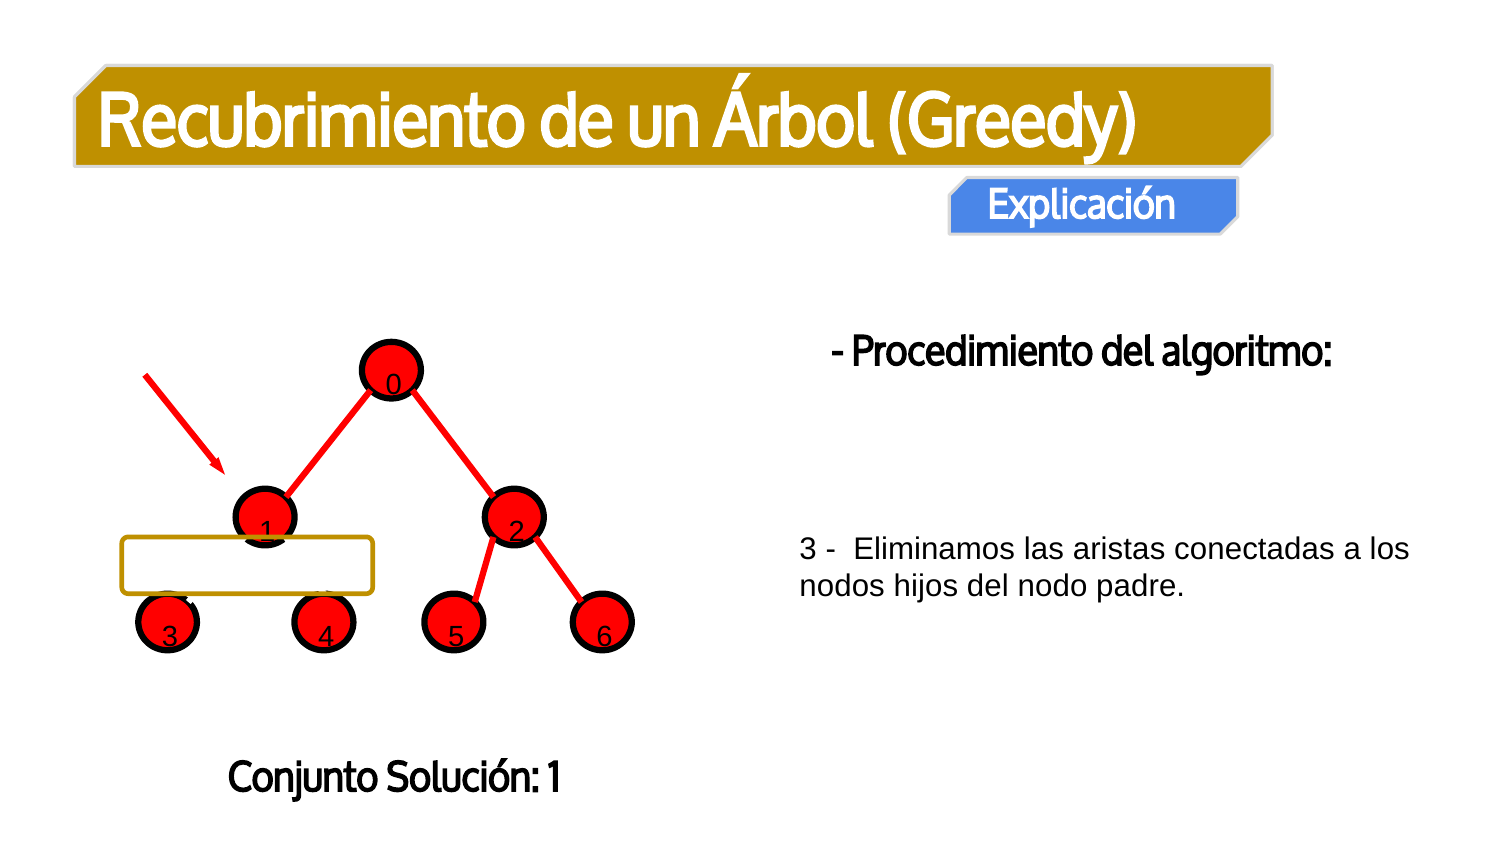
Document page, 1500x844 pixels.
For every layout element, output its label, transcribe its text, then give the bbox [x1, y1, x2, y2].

text_box 6 [572, 593, 632, 651]
text_box 0 [361, 341, 421, 399]
text_box [74, 65, 1273, 167]
text_box [252, 767, 294, 793]
text_box 4 [294, 597, 354, 651]
text_box [291, 768, 302, 802]
text_box [511, 767, 530, 792]
text_box 3 [138, 597, 197, 651]
text_box [432, 760, 461, 793]
text_box [387, 759, 431, 793]
text_box [296, 760, 302, 767]
text_box 5 [424, 593, 484, 651]
text_box 1 [235, 488, 295, 534]
text_box [481, 768, 487, 792]
text_box [357, 767, 378, 793]
text_box [481, 760, 487, 767]
text_box 3 - Eliminamos las aristas conectadas a los nodos hijos del nodo padre. [784, 319, 1481, 812]
text_box [324, 761, 357, 793]
text_box 1 [247, 540, 283, 546]
text_box [532, 767, 539, 775]
text_box [532, 786, 539, 793]
text_box [488, 758, 510, 793]
text_box [548, 760, 558, 792]
text_box [462, 767, 480, 793]
text_box [228, 759, 253, 793]
text_box [949, 177, 1238, 235]
text_box 2 [484, 488, 544, 546]
text_box [303, 768, 322, 793]
